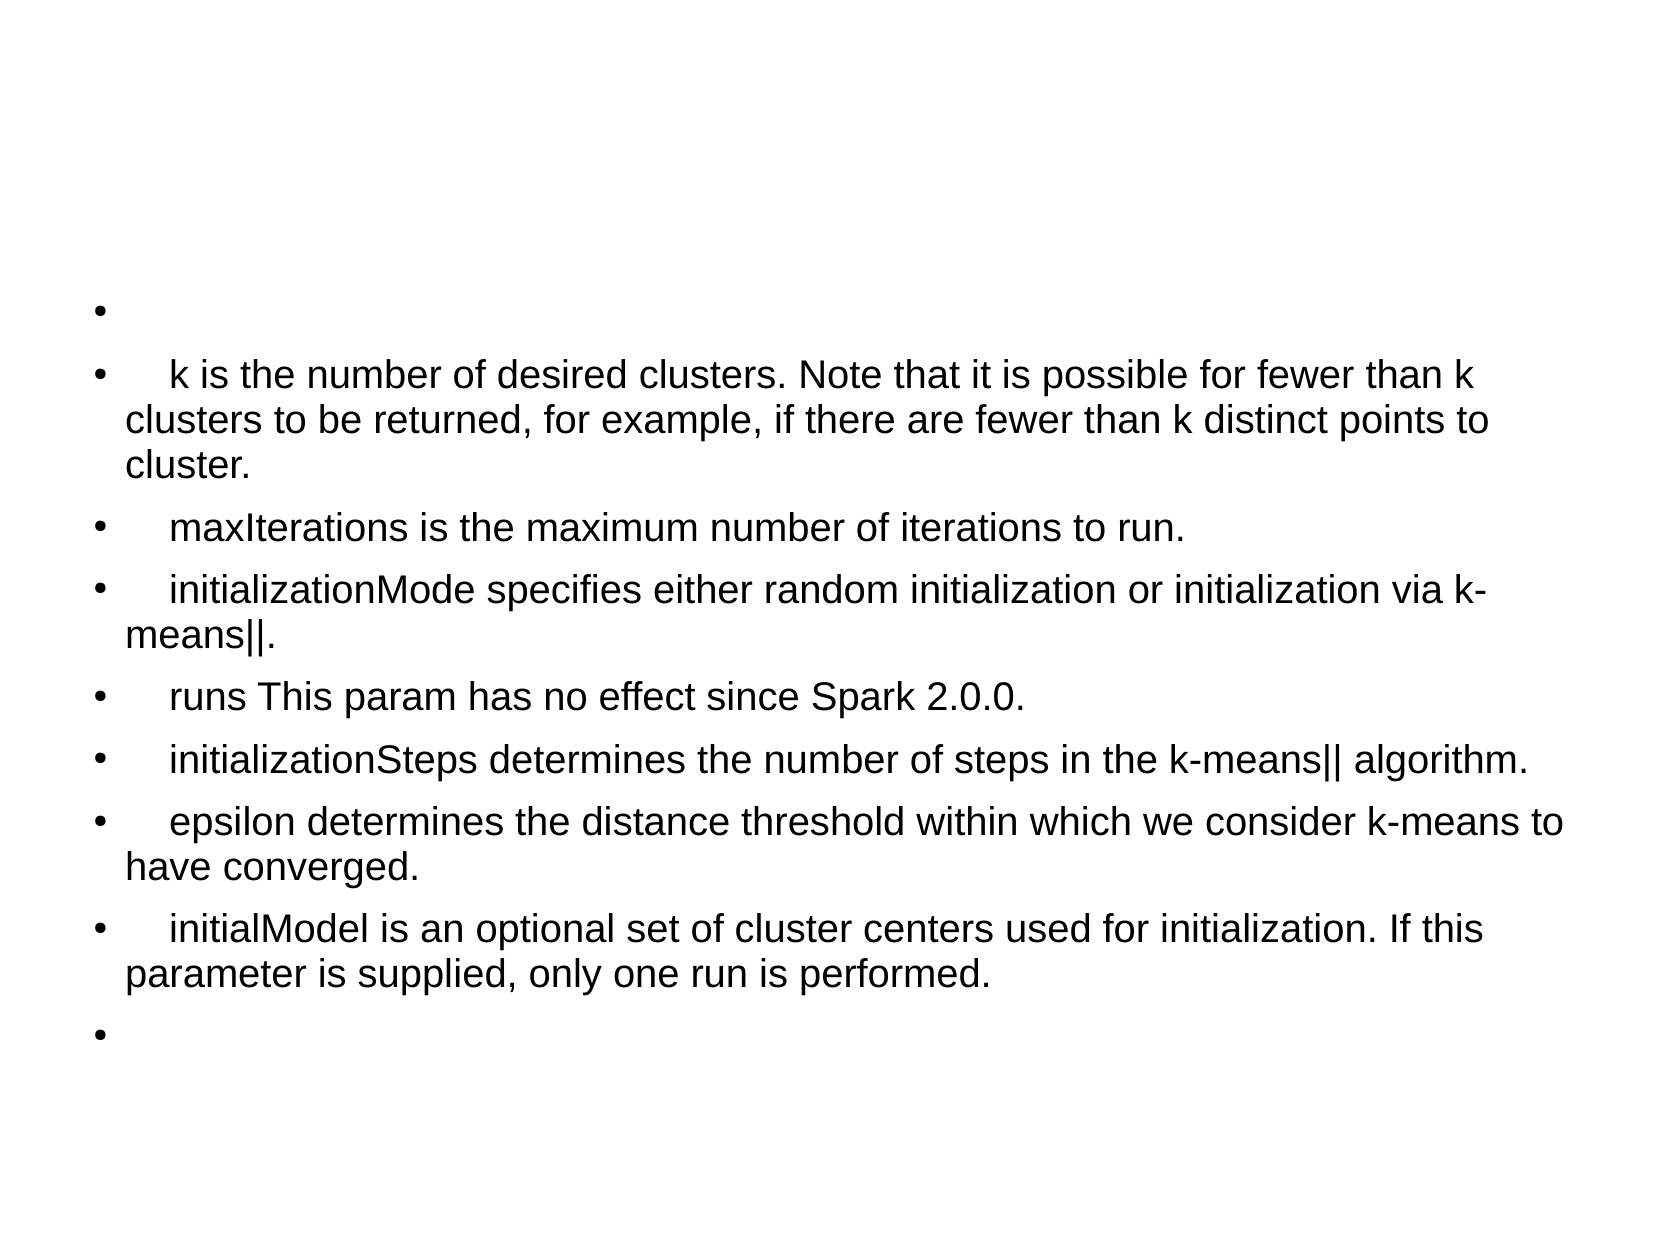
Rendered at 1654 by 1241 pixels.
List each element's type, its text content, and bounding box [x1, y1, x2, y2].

list k is the number of desired clusters. Note that it is possible for fewer than k clusters to be returned, for example, if there are fewer than k distinct points to cluster. maxIterations is the maximum number of iterations to run. initializationMode specifies either random initialization or initialization via k-means||. runs This param has no effect since Spark 2.0.0. initializationSteps determines the number of steps in the k-means|| algorithm. epsilon determines the distance threshold within which we consider k-means to have converged. initialModel is an optional set of cluster centers used for initialization. If this parameter is supplied, only one run is performed. [82, 290, 1571, 1010]
